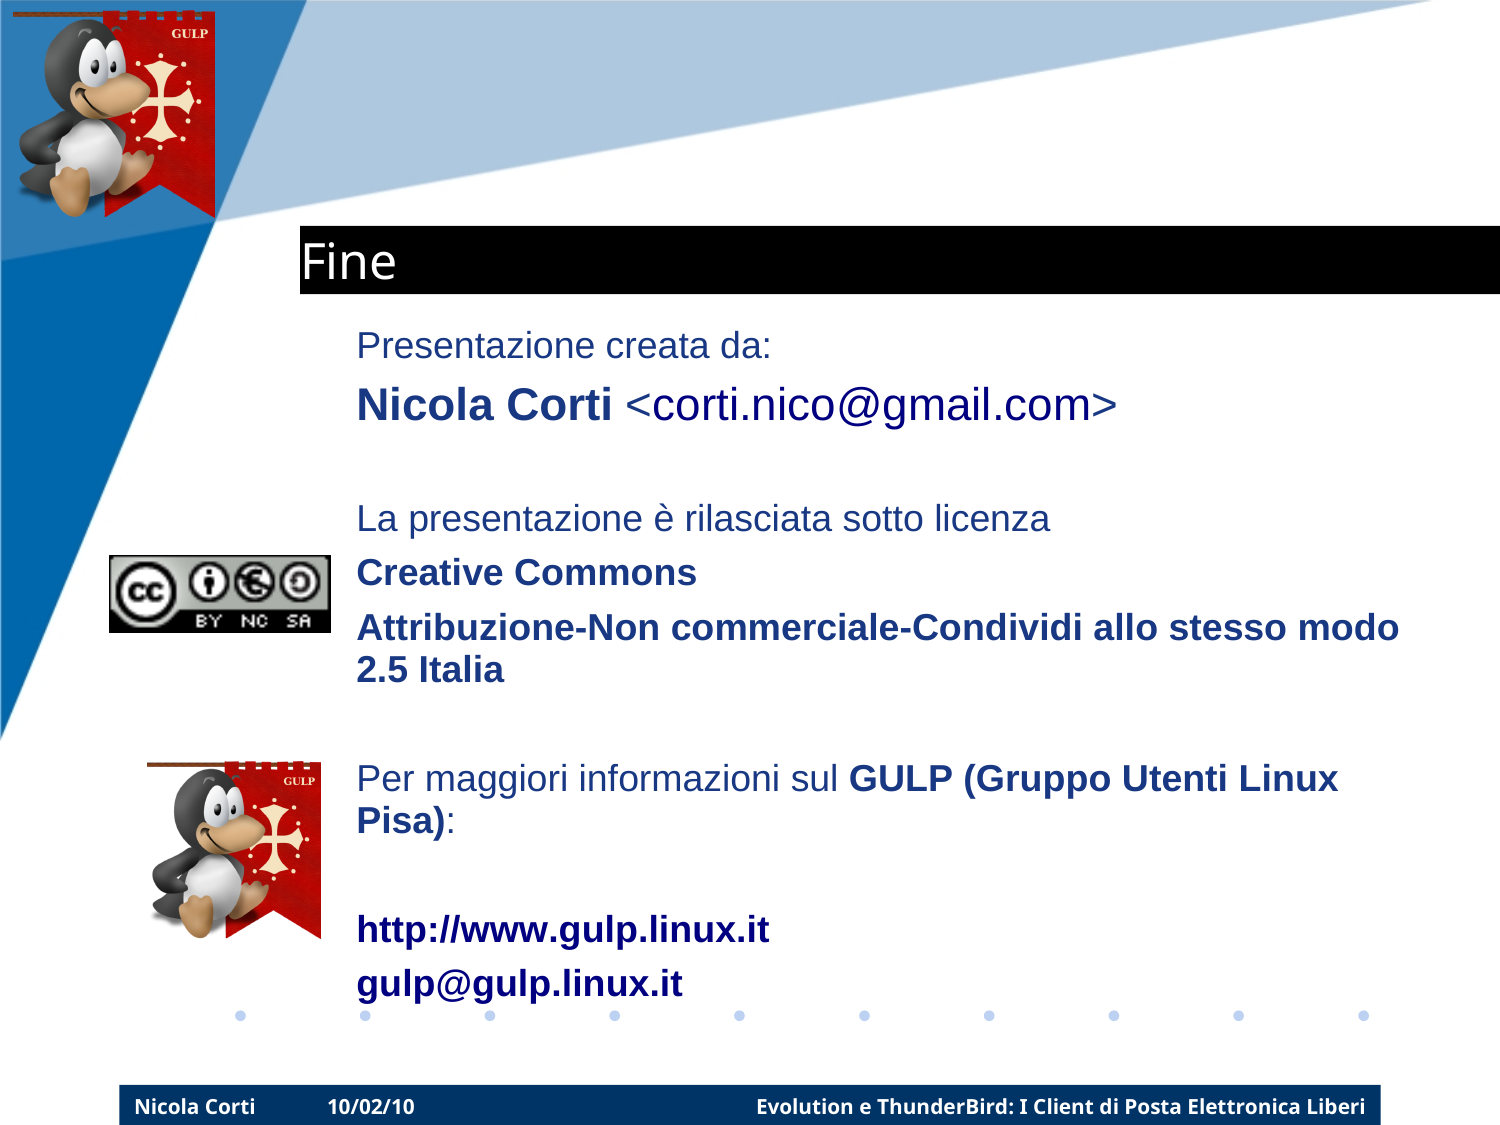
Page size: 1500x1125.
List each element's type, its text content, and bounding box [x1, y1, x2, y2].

picture [0, 0, 1500, 939]
list Presentazione creata da: Nicola Corti <corti.nico@gmail.com> La presentazione è rilasciata sotto licenza Creative Commons Attribuzione-Non commerciale-Condividi allo stesso modo 2.5 Italia Per maggiori informazioni sul GULP (Gruppo Utenti Linux Pisa): http://www.gulp.linux.it gulp@gulp.linux.it [299, 324, 1418, 1053]
title Fine [300, 229, 1500, 291]
